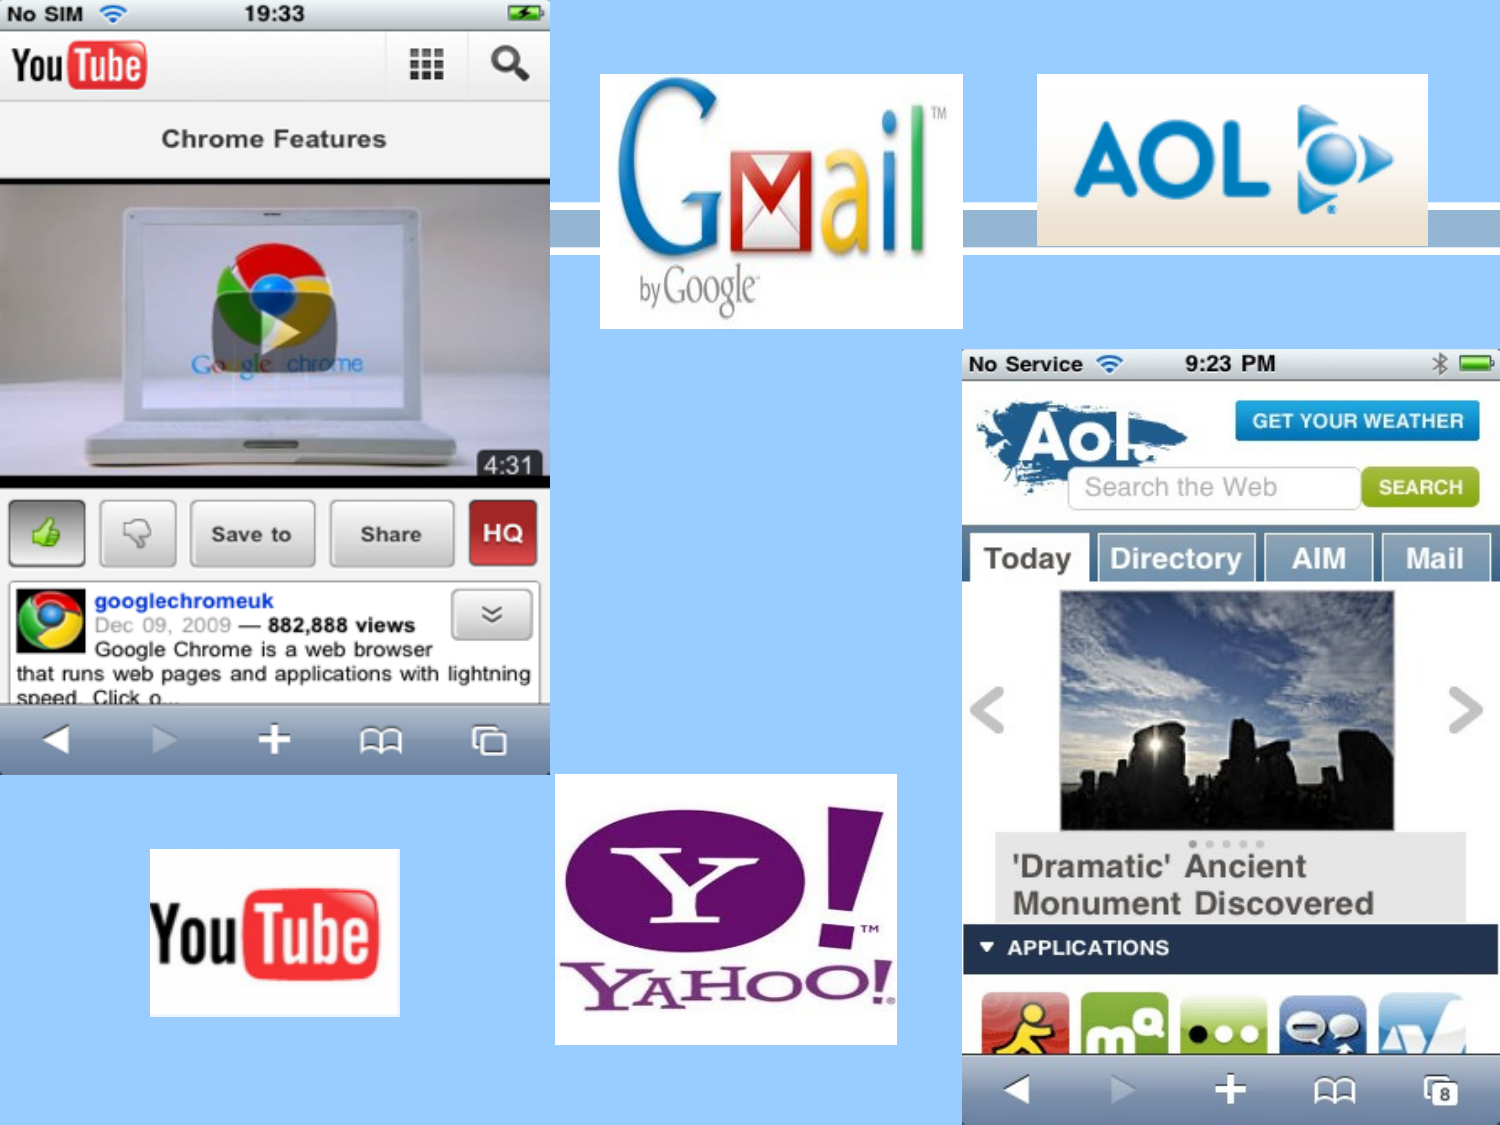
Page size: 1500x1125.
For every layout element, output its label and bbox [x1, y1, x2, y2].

picture [1037, 74, 1428, 246]
picture [0, 0, 550, 775]
picture [600, 74, 963, 329]
picture [150, 849, 400, 1017]
picture [555, 774, 897, 1045]
picture [962, 349, 1500, 1125]
